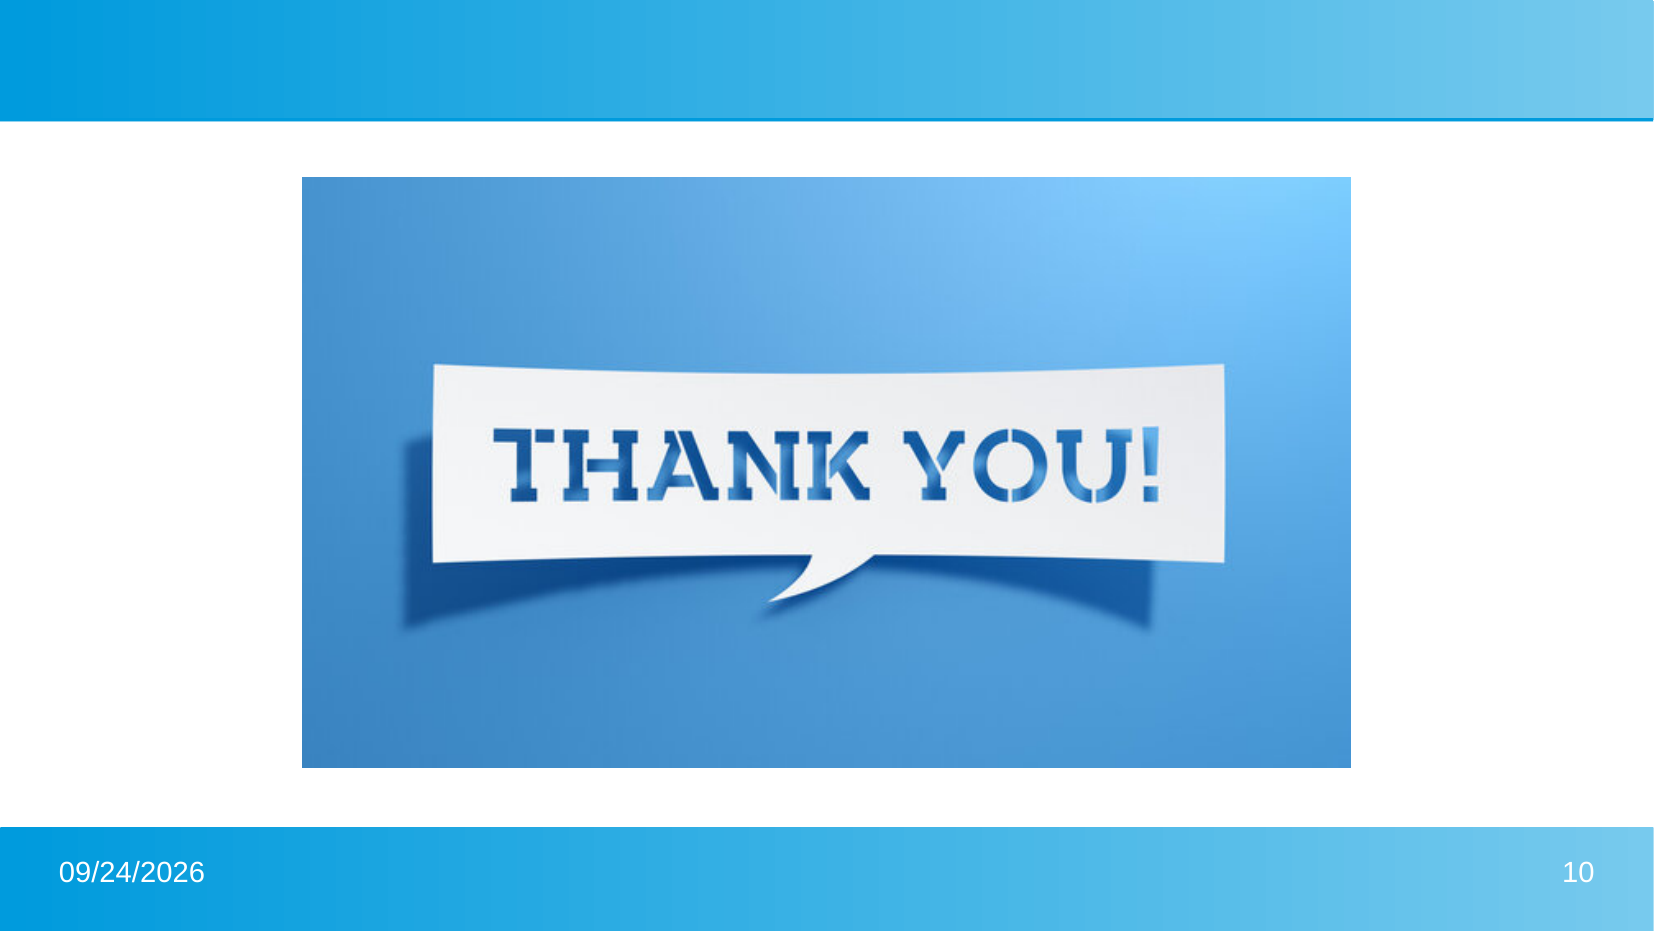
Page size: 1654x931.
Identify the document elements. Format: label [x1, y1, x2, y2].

picture [302, 177, 1351, 768]
title [59, 29, 1595, 108]
